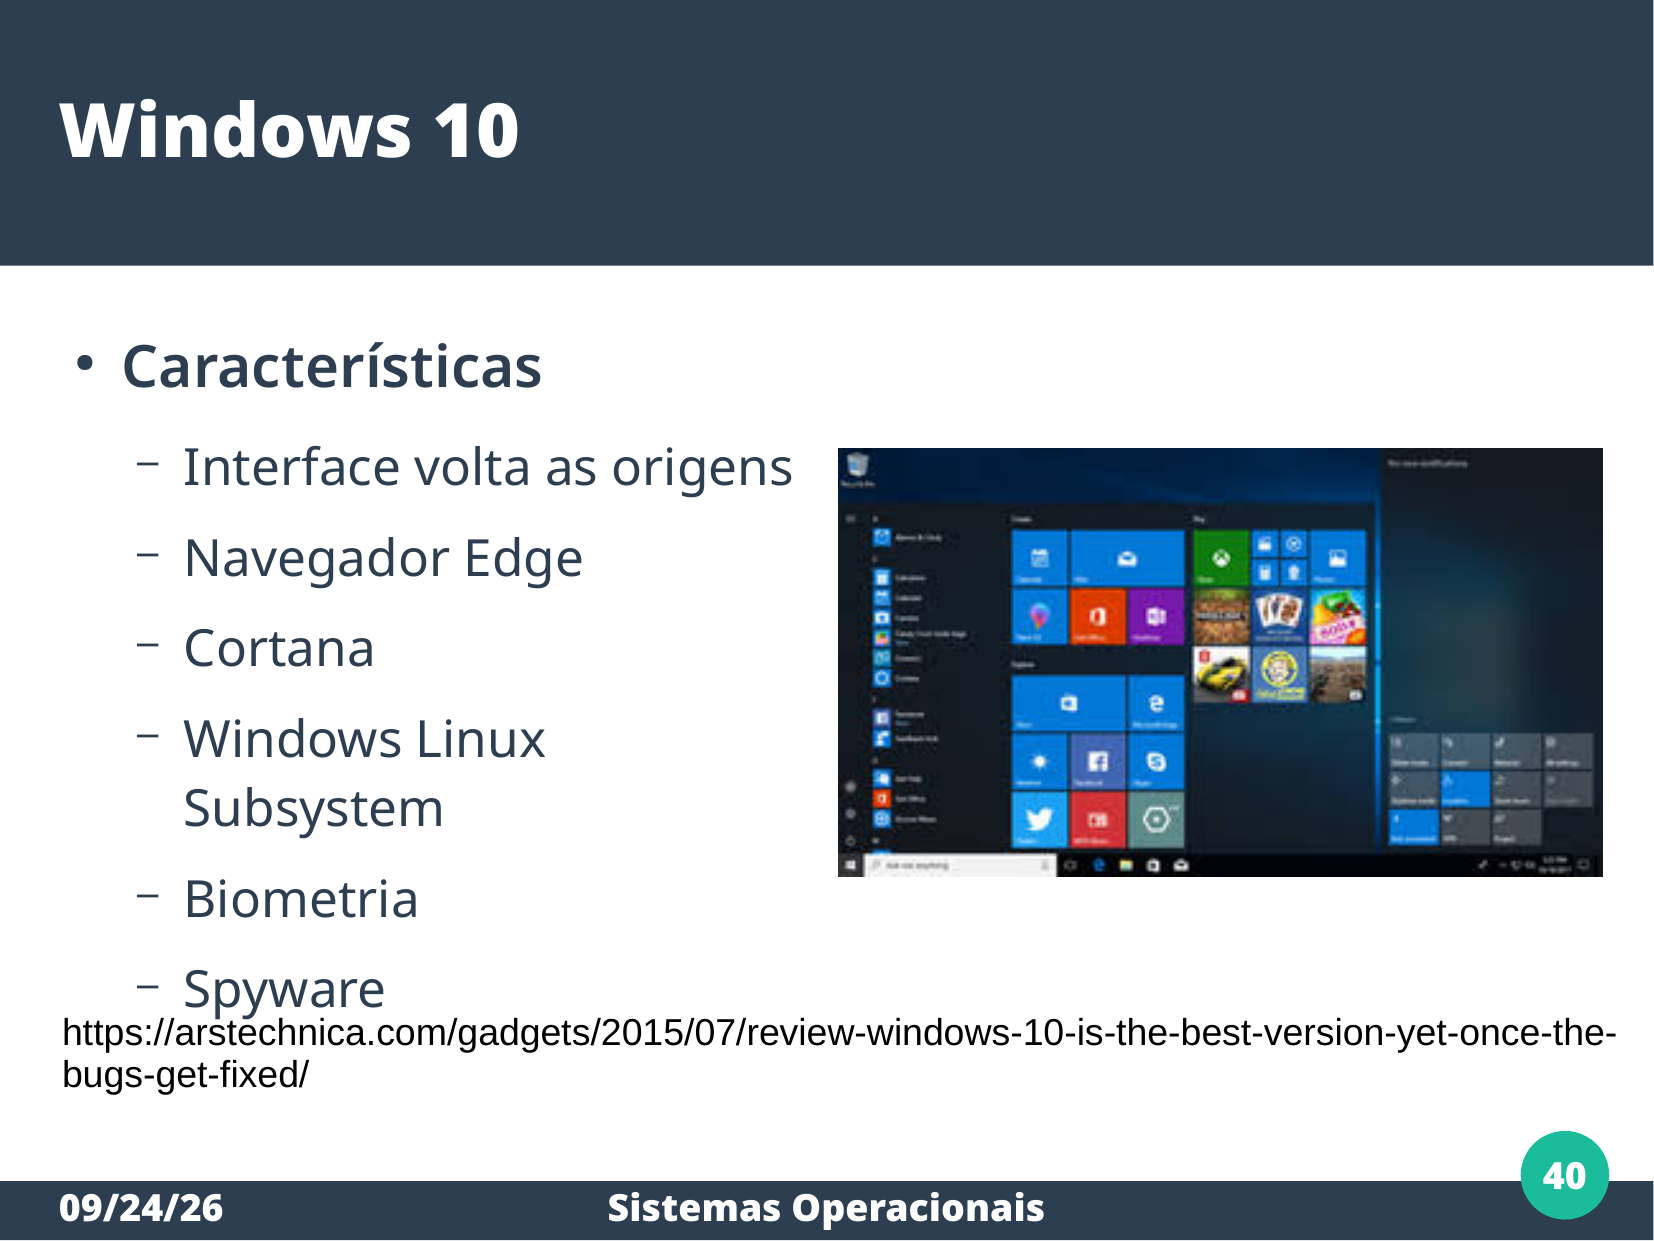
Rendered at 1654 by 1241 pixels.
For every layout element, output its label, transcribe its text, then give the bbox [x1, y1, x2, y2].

text_box https://arstechnica.com/gadgets/2015/07/review-windows-10-is-the-best-version-yet-once-the-bugs-get-fixed/ [47, 1003, 1642, 1103]
title Windows 10 [59, 49, 1595, 207]
picture [838, 448, 1603, 877]
list Características Interface volta as origens Navegador Edge Cortana Windows Linux Subsystem Biometria Spyware [59, 324, 815, 1003]
